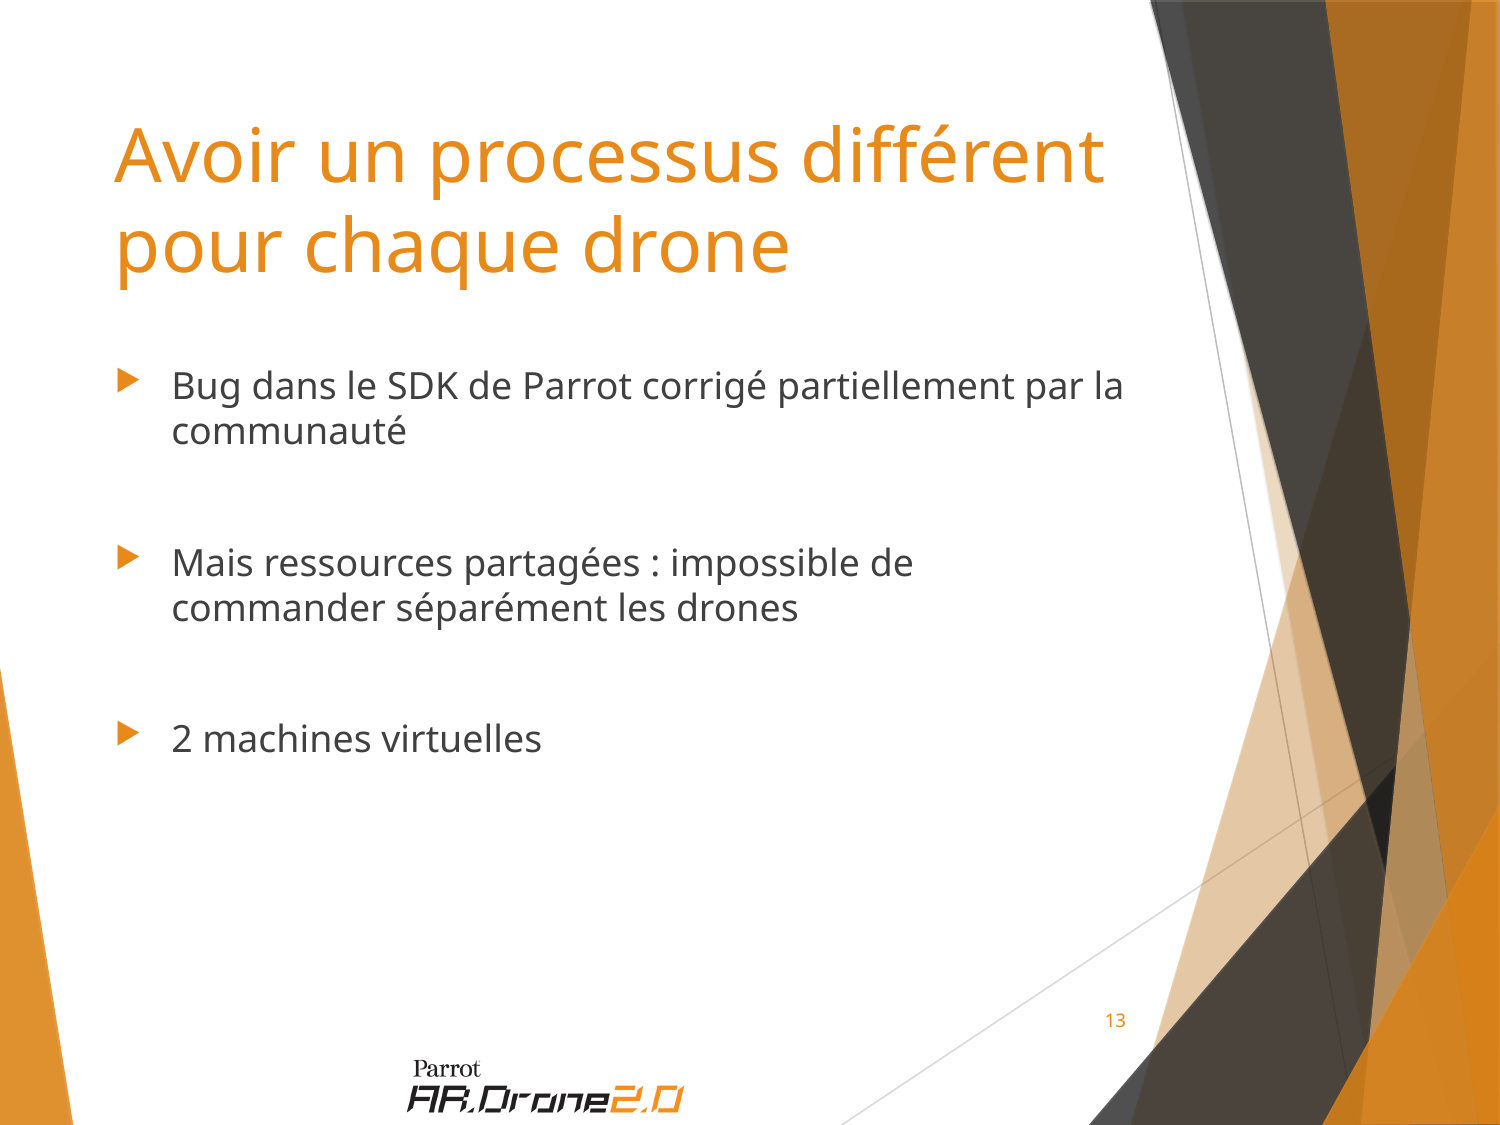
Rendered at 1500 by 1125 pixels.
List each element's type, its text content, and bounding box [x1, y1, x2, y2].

list Bug dans le SDK de Parrot corrigé partiellement par la communauté Mais ressources partagées : impossible de commander séparément les drones 2 machines virtuelles [99, 354, 1142, 992]
slide_number <numéro> [1057, 991, 1142, 1051]
title Avoir un processus différent pour chaque drone [99, 99, 1142, 317]
picture [394, 1051, 690, 1125]
